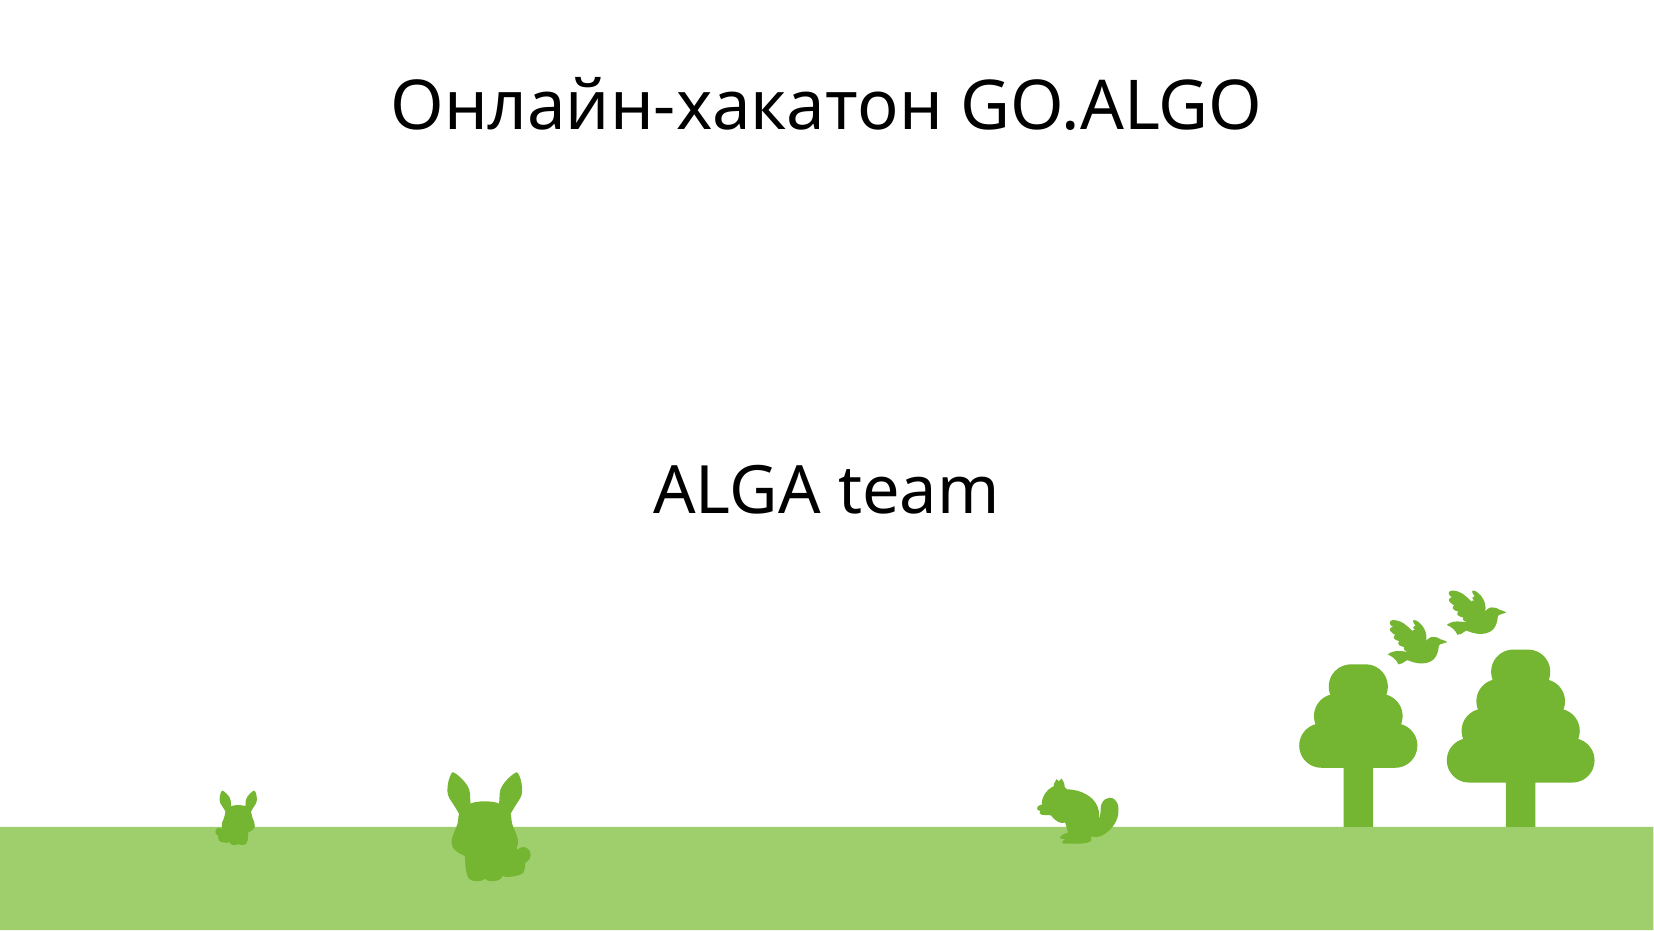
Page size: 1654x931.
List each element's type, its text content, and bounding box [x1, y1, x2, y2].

title Онлайн-хакатон GO.ALGO [88, 29, 1565, 178]
subtitle ALGA team [88, 206, 1565, 768]
